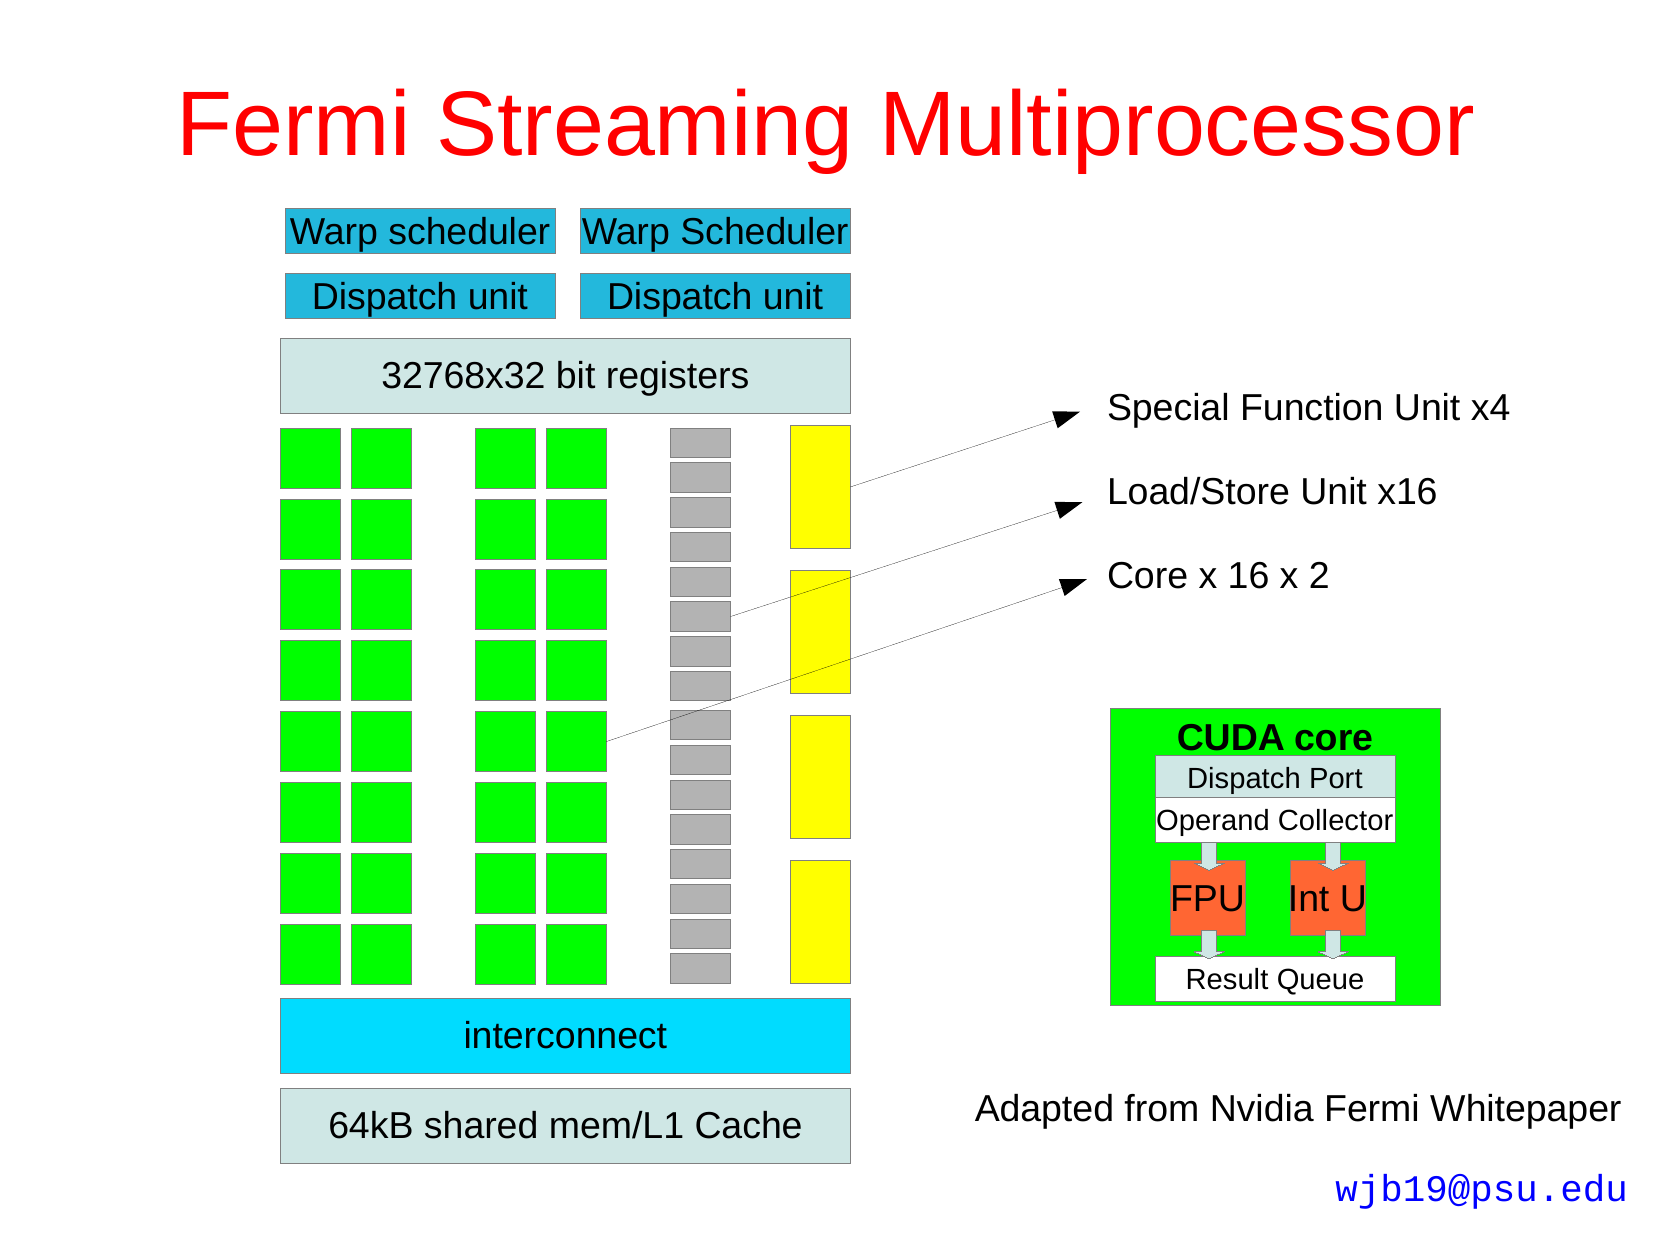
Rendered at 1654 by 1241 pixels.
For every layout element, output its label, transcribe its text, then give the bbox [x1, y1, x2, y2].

text_box [351, 428, 412, 489]
text_box [475, 569, 536, 630]
text_box [280, 499, 341, 560]
text_box [351, 499, 412, 560]
text_box CUDA core [1110, 708, 1441, 1006]
text_box [280, 428, 341, 489]
text_box [790, 860, 851, 984]
text_box Adapted from Nvidia Fermi Whitepaper [960, 1080, 1637, 1137]
text_box [546, 782, 607, 843]
text_box [546, 499, 607, 560]
text_box Result Queue [1155, 956, 1396, 1002]
text_box Special Function Unit x4 Load/Store Unit x16 Core x 16 x 2 [1092, 379, 1526, 604]
text_box [670, 428, 731, 458]
text_box [670, 884, 731, 914]
text_box [280, 640, 341, 701]
text_box [280, 853, 341, 914]
text_box [351, 569, 412, 630]
text_box [790, 660, 851, 694]
text_box Dispatch unit [285, 273, 556, 319]
text_box Dispatch unit [580, 273, 851, 319]
text_box [670, 745, 731, 775]
text_box [670, 497, 731, 528]
text_box [475, 924, 536, 985]
text_box [670, 710, 696, 719]
text_box [670, 953, 731, 984]
text_box Warp Scheduler [580, 208, 851, 254]
text_box 64kB shared mem/L1 Cache [280, 1088, 851, 1164]
text_box [670, 601, 731, 632]
text_box wjb19@psu.edu [1320, 1162, 1643, 1220]
text_box [475, 853, 536, 914]
text_box [475, 499, 536, 560]
text_box Int U [1290, 860, 1366, 936]
text_box [546, 640, 607, 701]
text_box [475, 782, 536, 843]
text_box [351, 853, 412, 914]
text_box 32768x32 bit registers [280, 338, 851, 414]
text_box [670, 710, 731, 740]
text_box [670, 567, 731, 597]
text_box [546, 924, 607, 985]
text_box [351, 924, 412, 985]
text_box [1318, 842, 1349, 871]
text_box [790, 578, 851, 679]
text_box [670, 462, 731, 493]
text_box [351, 782, 412, 843]
text_box [1194, 930, 1225, 959]
text_box [280, 569, 341, 630]
text_box [280, 711, 341, 772]
text_box [475, 640, 536, 701]
text_box [790, 570, 851, 596]
text_box [546, 428, 607, 489]
text_box [670, 532, 731, 562]
text_box [670, 849, 731, 879]
title Fermi Streaming Multiprocessor [82, 19, 1571, 227]
text_box [790, 715, 851, 839]
text_box [1194, 842, 1225, 871]
text_box [670, 919, 731, 949]
text_box [790, 425, 851, 549]
text_box [280, 924, 341, 985]
text_box Operand Collector [1155, 797, 1396, 843]
text_box [280, 782, 341, 843]
text_box interconnect [280, 998, 851, 1074]
text_box [475, 428, 536, 489]
text_box Dispatch Port [1155, 755, 1396, 797]
text_box [1318, 930, 1349, 959]
text_box [670, 780, 731, 810]
text_box [670, 814, 731, 845]
text_box FPU [1170, 860, 1246, 936]
text_box [546, 569, 607, 630]
text_box [670, 636, 731, 667]
text_box [475, 711, 536, 772]
text_box [670, 671, 731, 701]
text_box [351, 711, 412, 772]
text_box Warp scheduler [285, 208, 556, 254]
text_box [546, 853, 607, 914]
text_box [546, 711, 607, 772]
text_box [351, 640, 412, 701]
